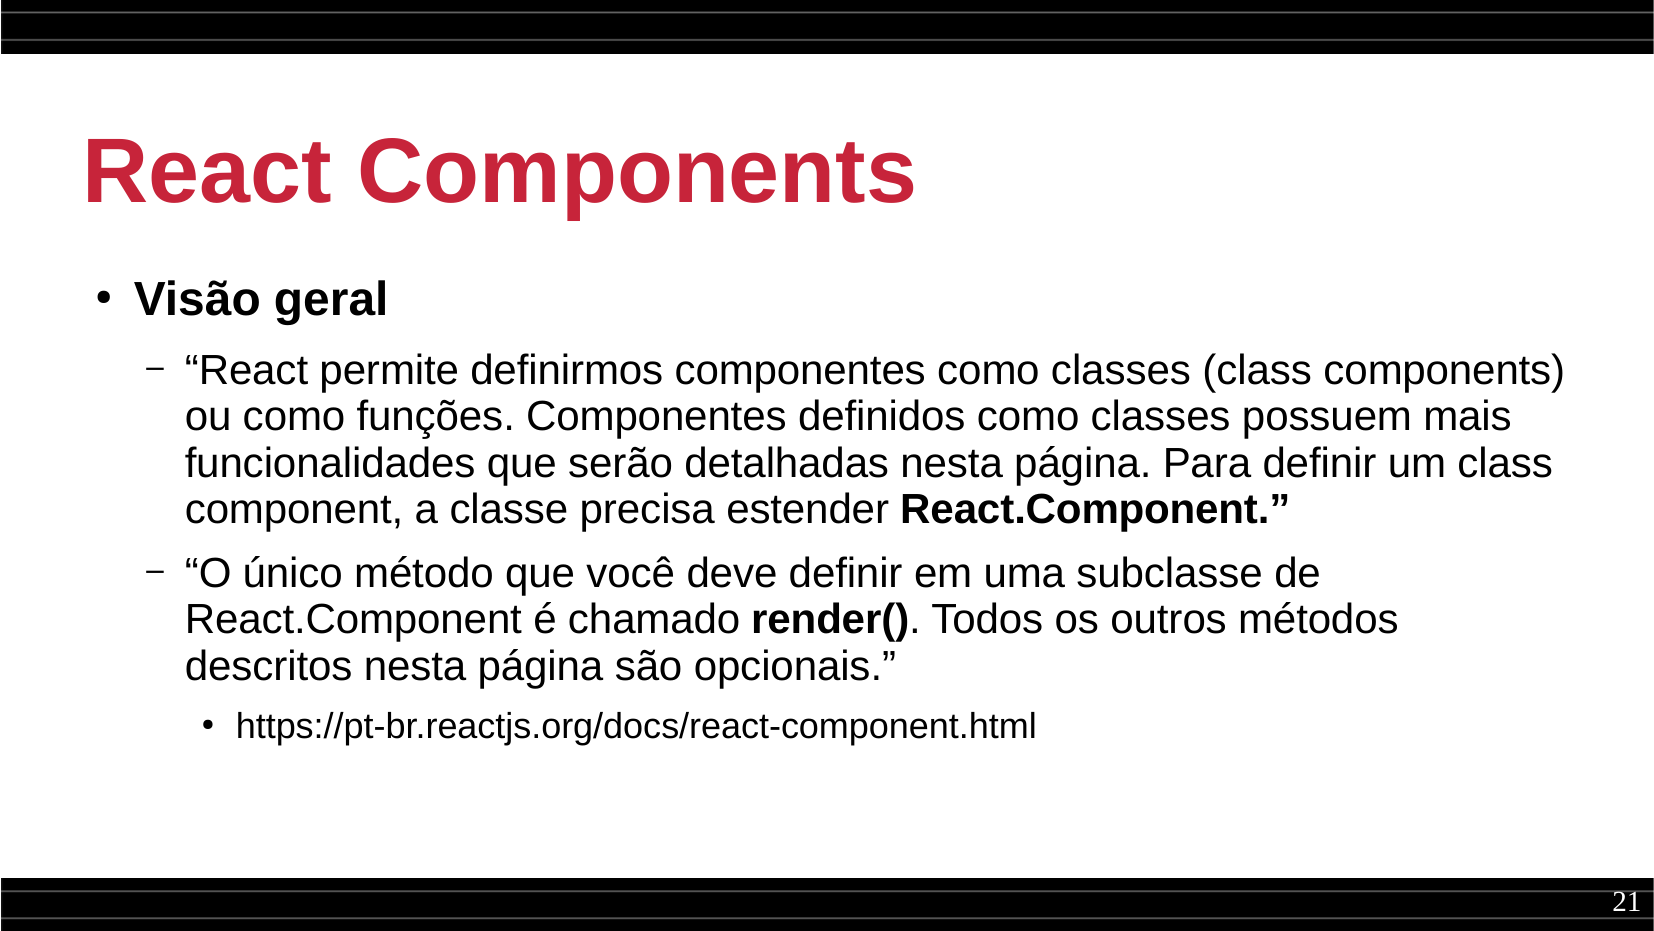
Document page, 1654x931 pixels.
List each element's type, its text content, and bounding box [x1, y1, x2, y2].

picture [1, 878, 1654, 931]
title React Components [82, 92, 1571, 249]
picture [1, 0, 1654, 54]
list Visão geral “React permite definirmos componentes como classes (class components) ou como funções. Componentes definidos como classes possuem mais funcionalidades que serão detalhadas nesta página. Para definir um class component, a classe precisa estender React.Component.” “O único método que você deve definir em uma subclasse de React.Component é chamado render(). Todos os outros métodos descritos nesta página são opcionais.” https://pt-br.reactjs.org/docs/react-component.html [82, 271, 1571, 758]
